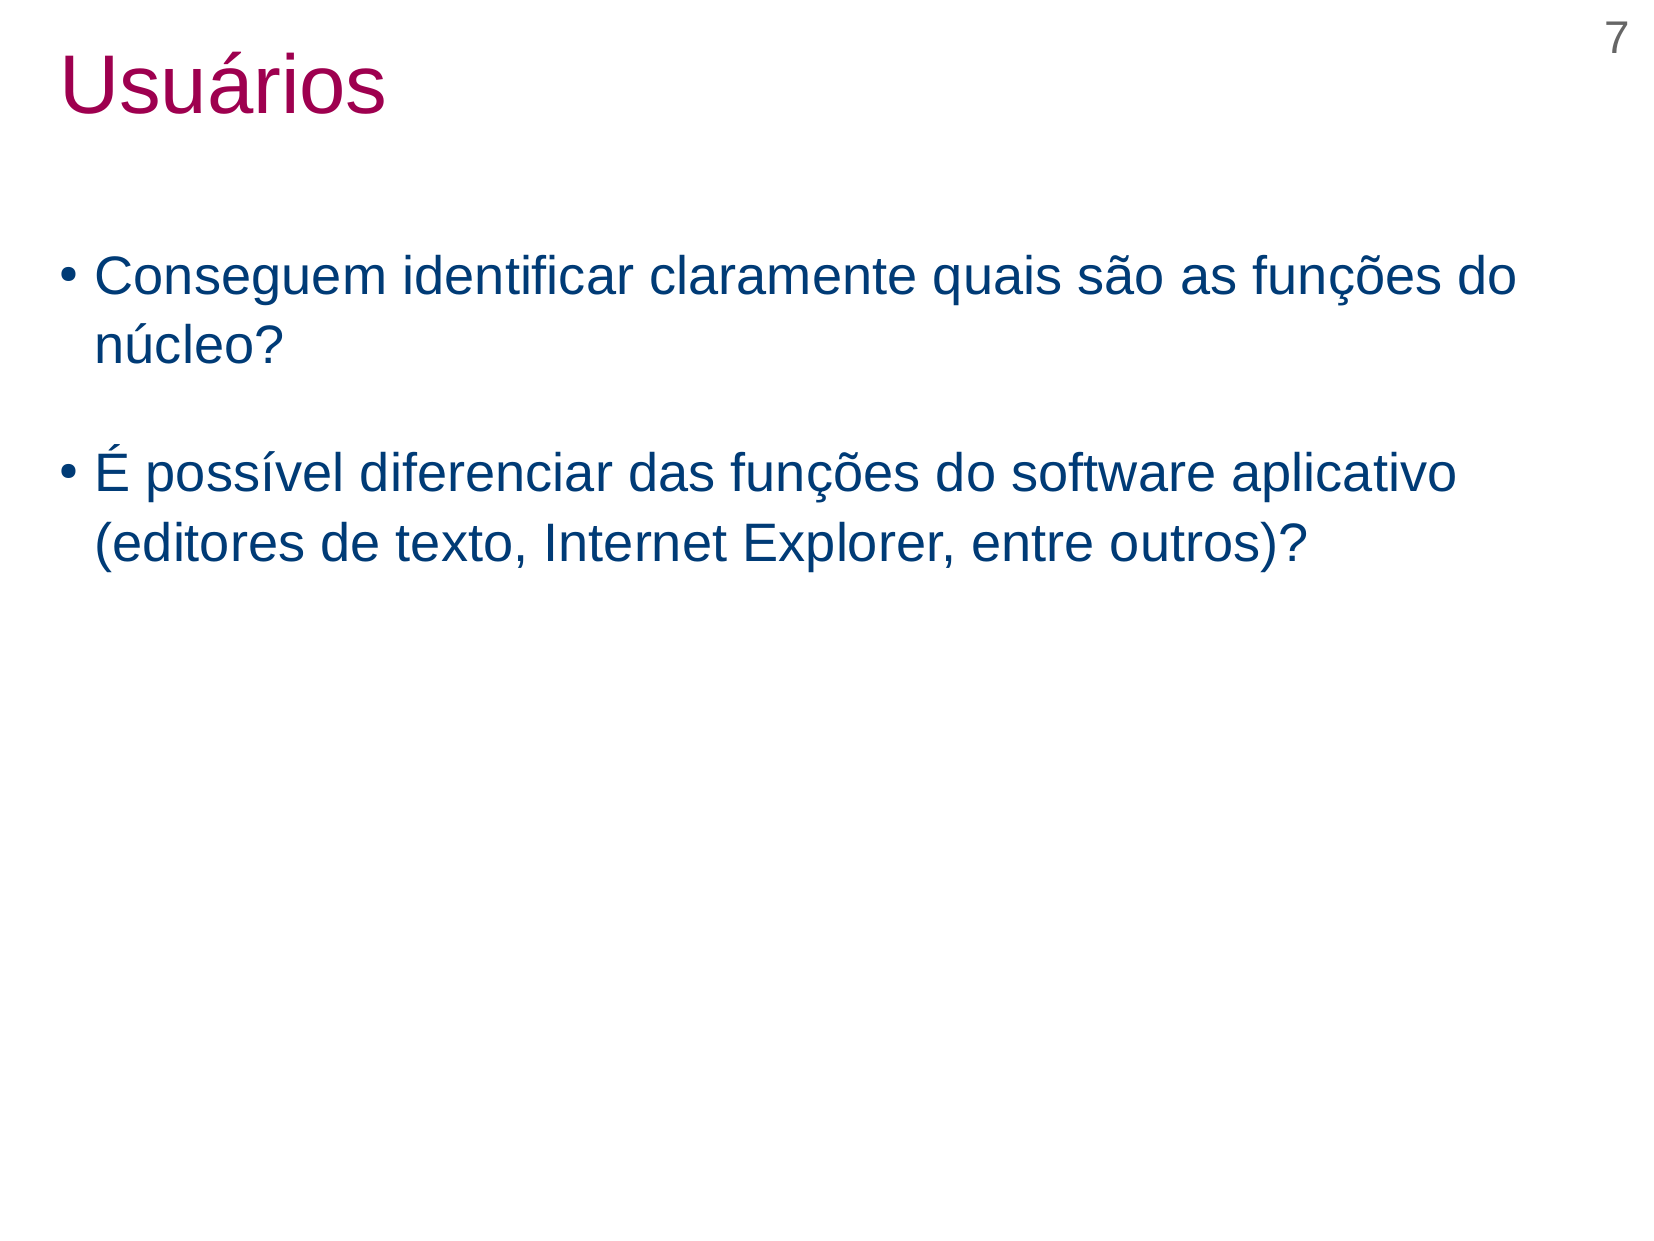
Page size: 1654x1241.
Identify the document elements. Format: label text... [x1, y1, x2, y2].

title Usuários [59, 29, 1595, 148]
list Conseguem identificar claramente quais são as funções do núcleo? É possível diferenciar das funções do software aplicativo (editores de texto, Internet Explorer, entre outros)? [59, 236, 1595, 1211]
